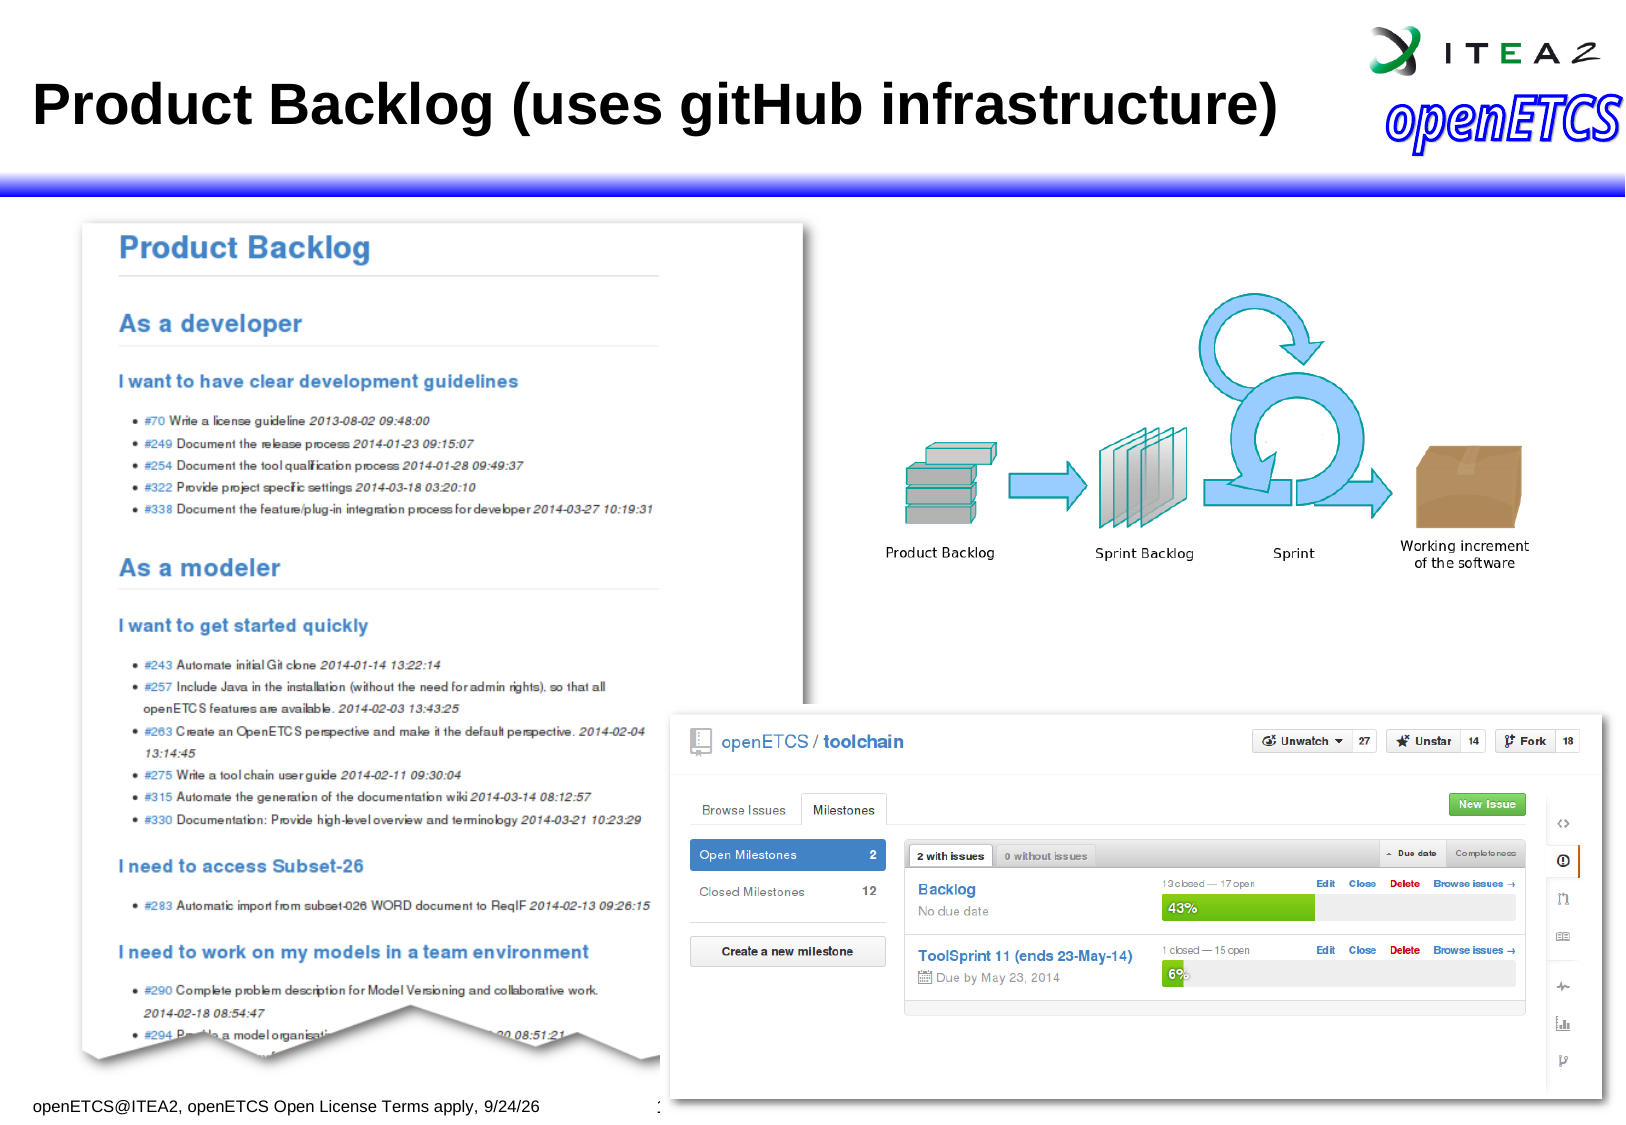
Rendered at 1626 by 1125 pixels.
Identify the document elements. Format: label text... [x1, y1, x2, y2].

picture [870, 269, 1548, 609]
title Product Backlog (uses gitHub infrastructure) [32, 66, 1356, 173]
picture [69, 210, 1619, 1116]
picture [1348, 26, 1626, 76]
